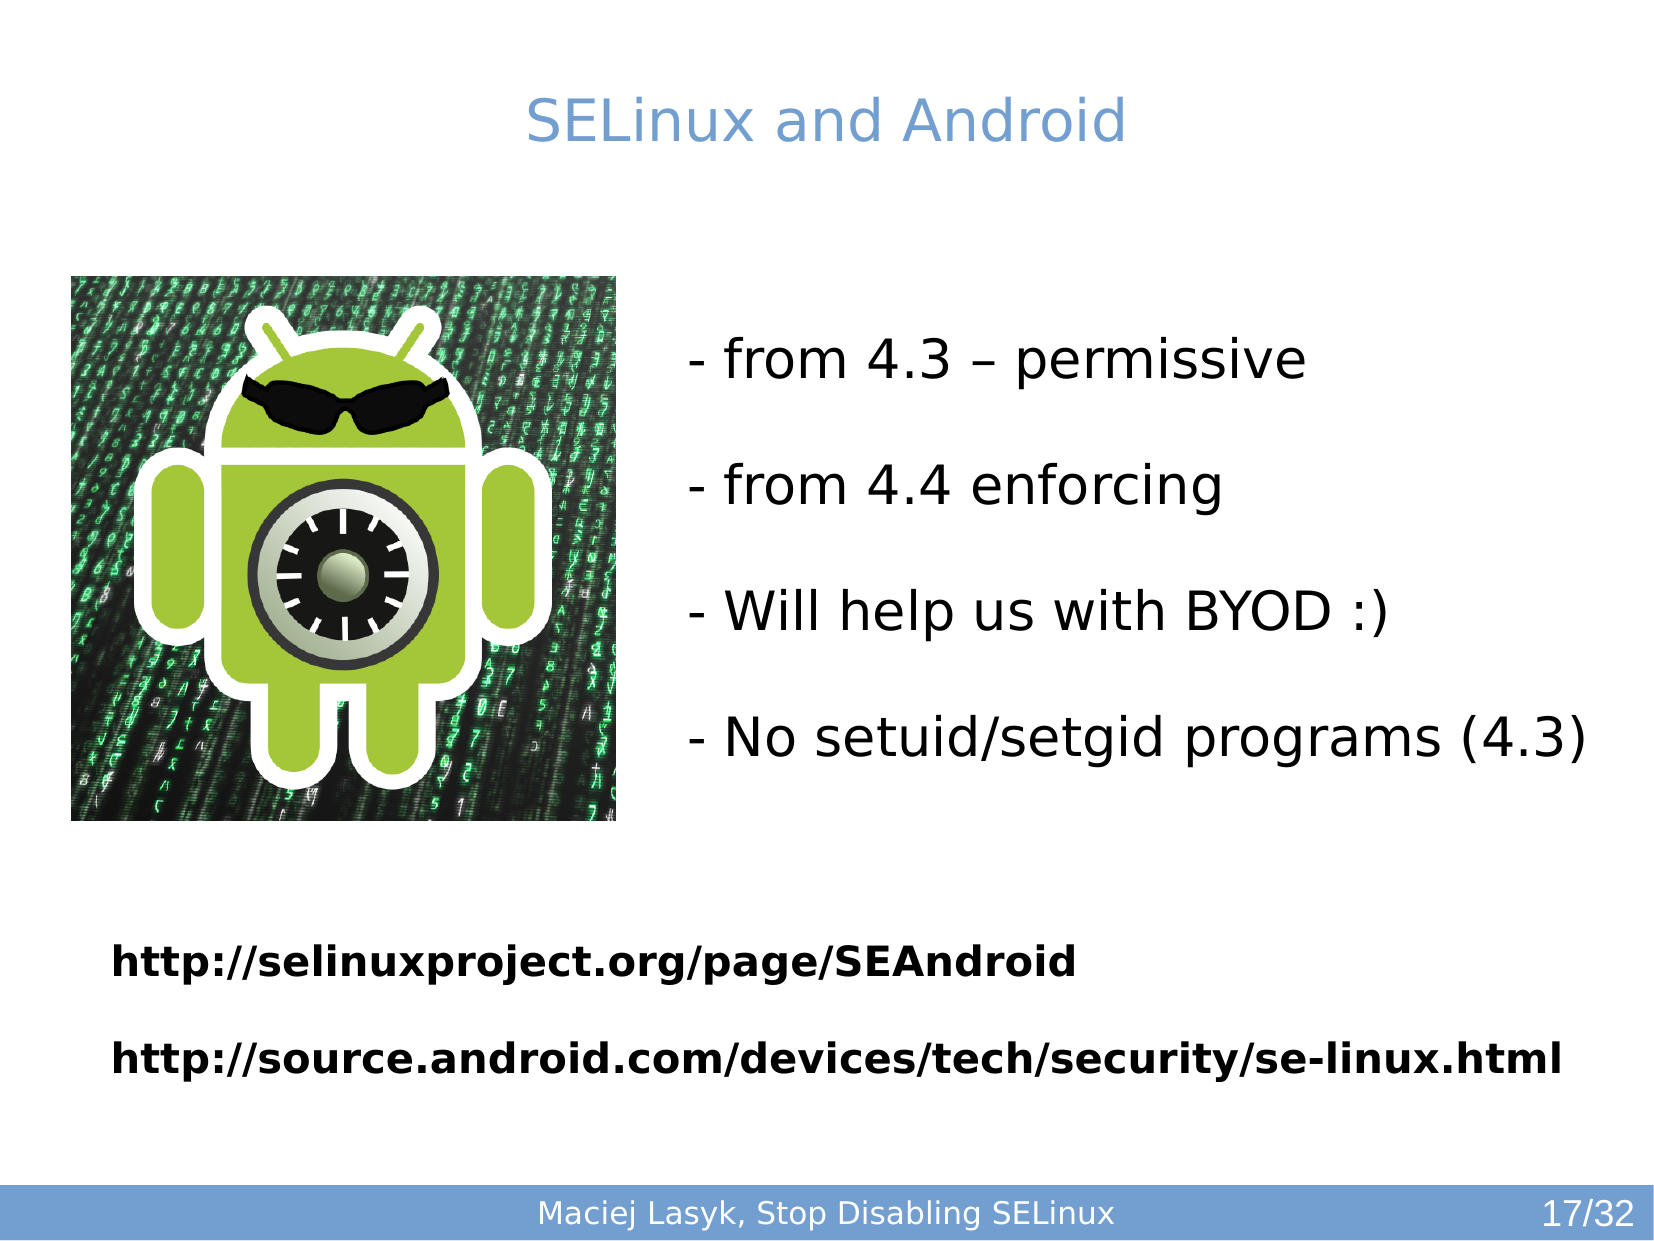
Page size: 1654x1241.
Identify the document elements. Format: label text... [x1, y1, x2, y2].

text_box 17/32 [1516, 1185, 1650, 1241]
text_box [1650, 1185, 1654, 1241]
text_box Maciej Lasyk, Stop Disabling SELinux [522, 1188, 1132, 1240]
picture [71, 276, 616, 821]
text_box - from 4.3 – permissive - from 4.4 enforcing - Will help us with BYOD :) - No setuid/setgid programs (4.3) [672, 320, 1605, 777]
text_box SELinux and Android [510, 79, 1144, 163]
text_box [0, 1185, 1516, 1241]
text_box http://selinuxproject.org/page/SEAndroid http://source.android.com/devices/tech/security/se-linux.html [95, 930, 1579, 1091]
